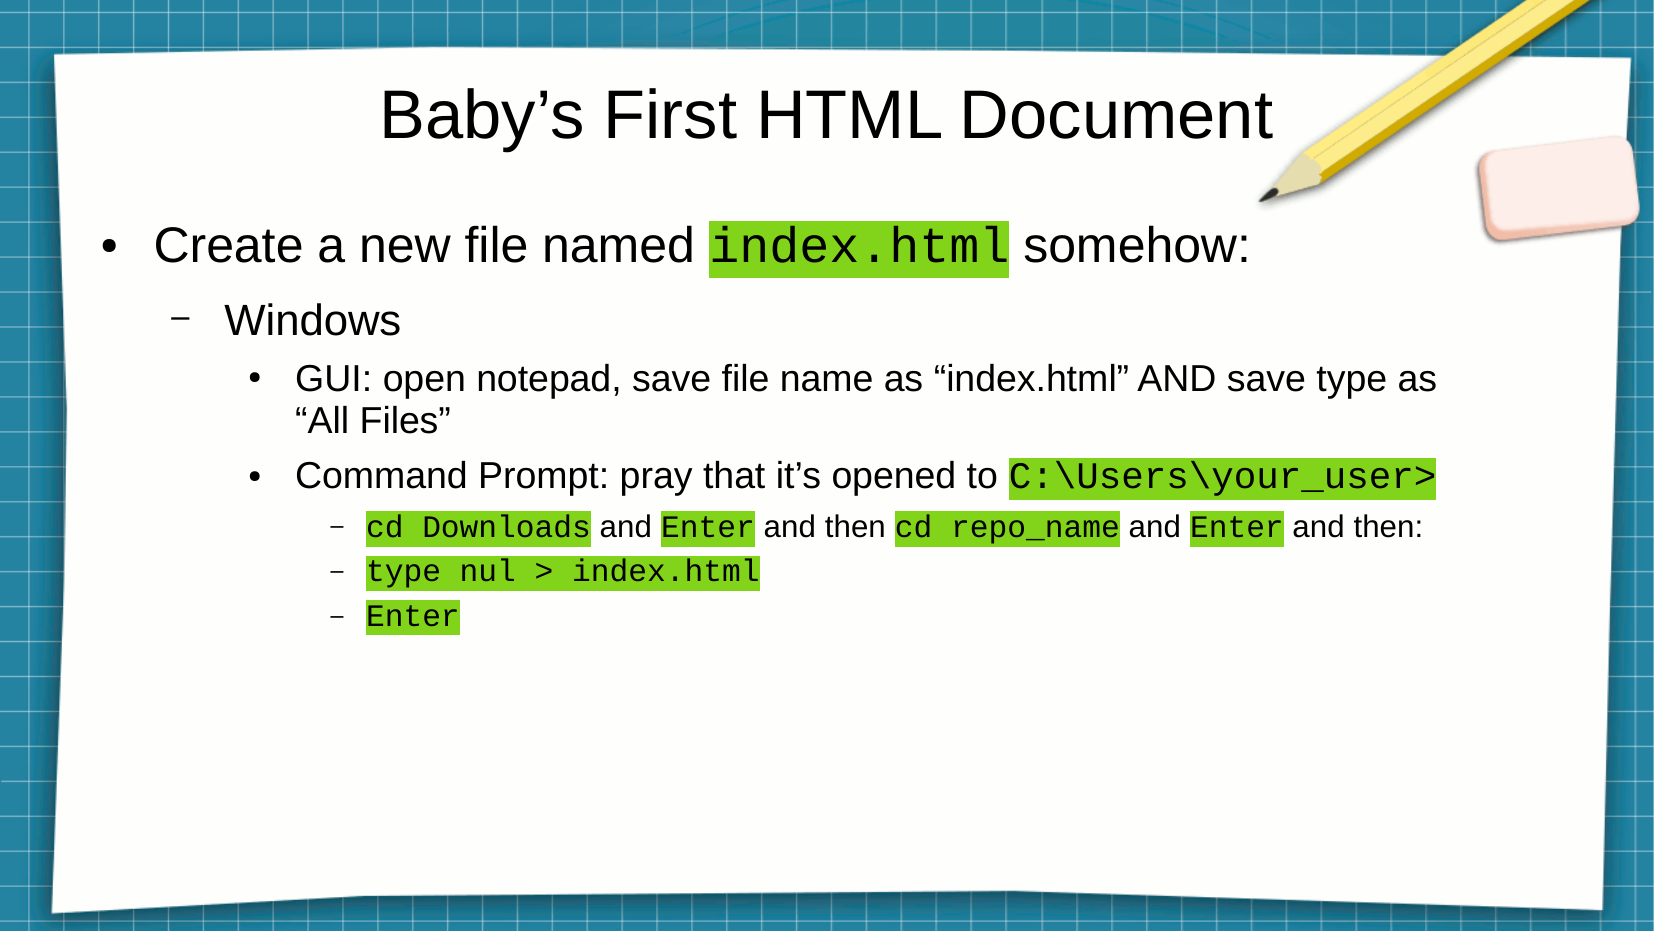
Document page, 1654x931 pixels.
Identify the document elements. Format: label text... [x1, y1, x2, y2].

list Create a new file named index.html somehow: Windows GUI: open notepad, save file name as “index.html” AND save type as “All Files” Command Prompt: pray that it’s opened to C:\Users\your_user> cd Downloads and Enter and then cd repo_name and Enter and then: type nul > index.html Enter [82, 217, 1571, 758]
picture [0, 0, 1654, 931]
title Baby’s First HTML Document [82, 37, 1571, 193]
